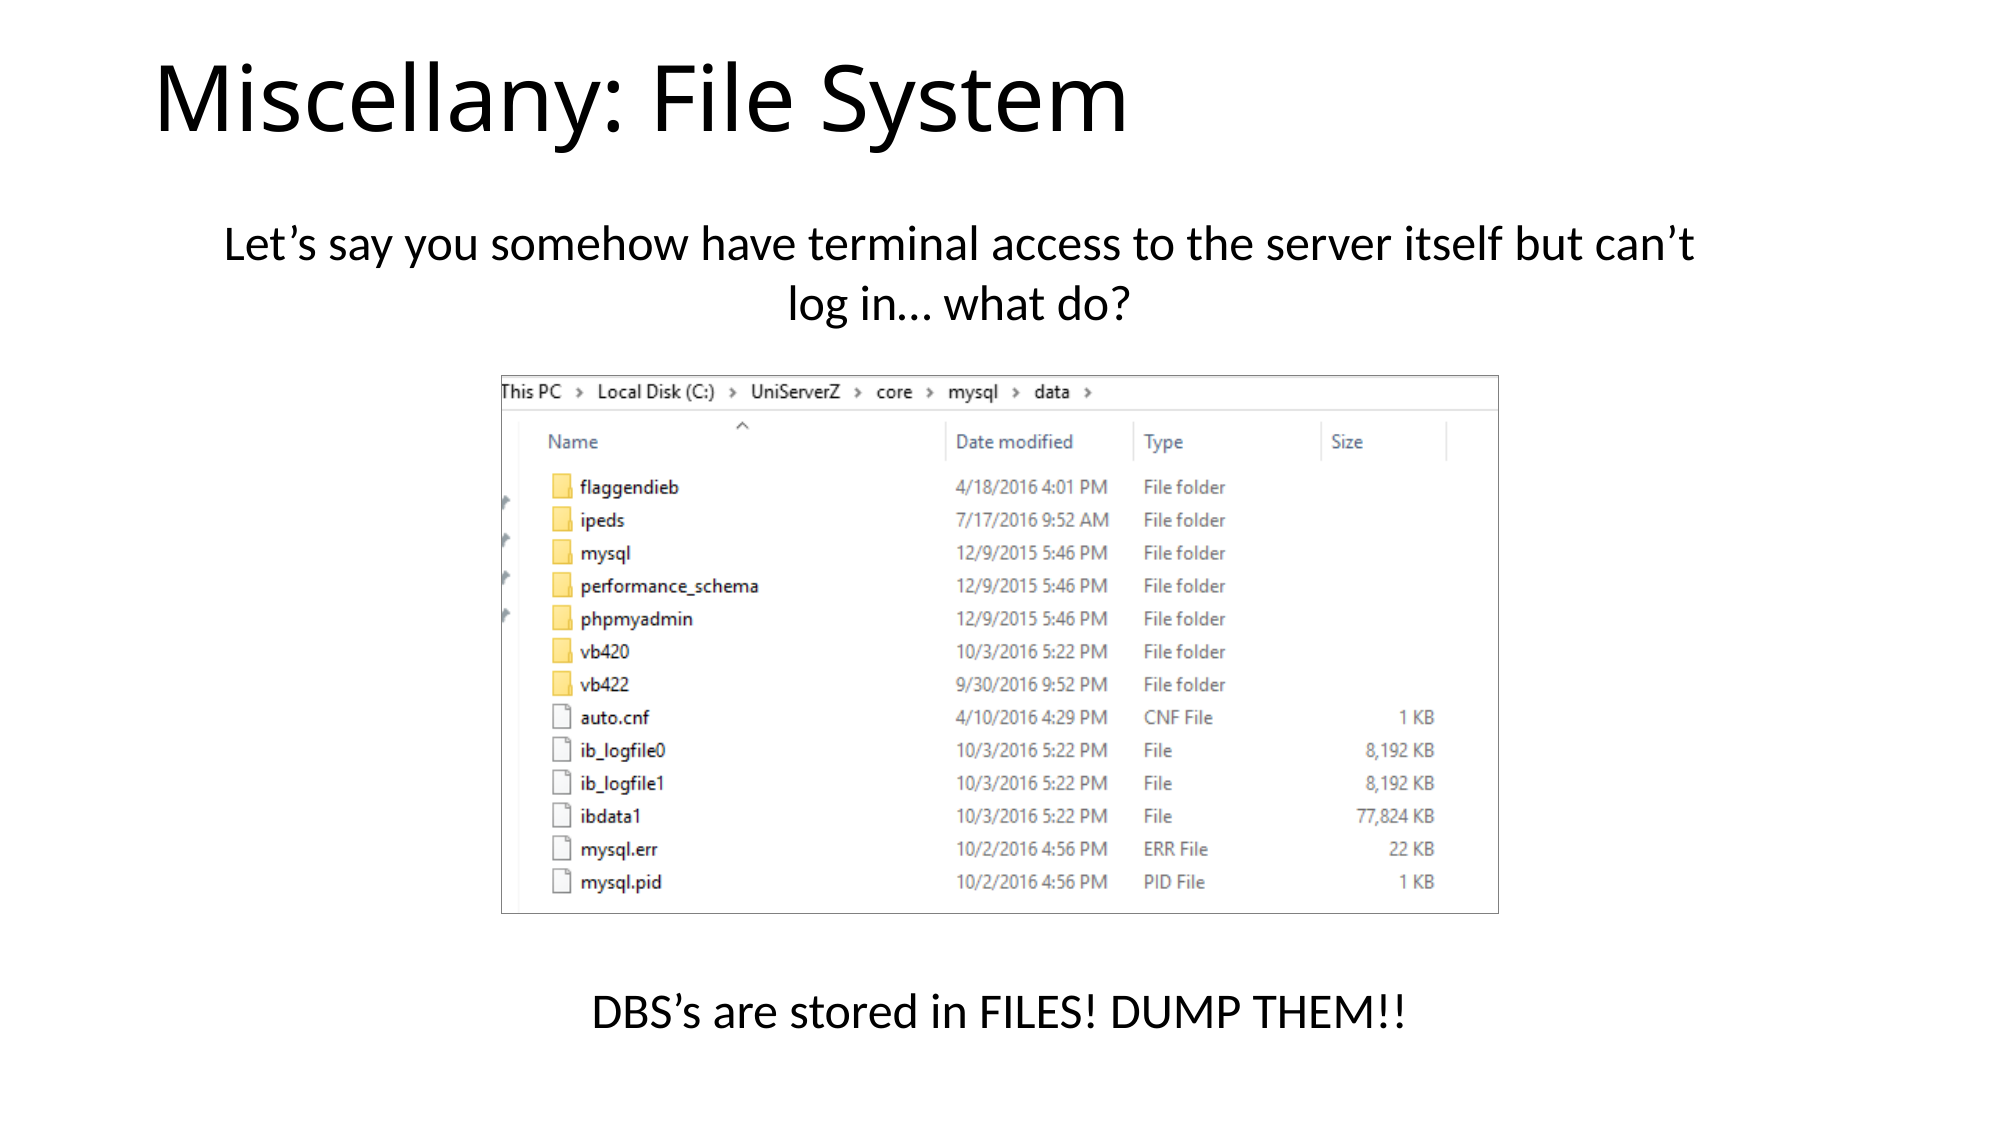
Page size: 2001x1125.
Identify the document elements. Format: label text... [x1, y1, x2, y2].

title Miscellany: File System [137, 42, 1863, 163]
text_box Let’s say you somehow have terminal access to the server itself but can’t log in… what do? [183, 202, 1737, 338]
text_box DBS’s are stored in FILES! DUMP THEM!! [223, 970, 1777, 1046]
picture [501, 375, 1499, 914]
